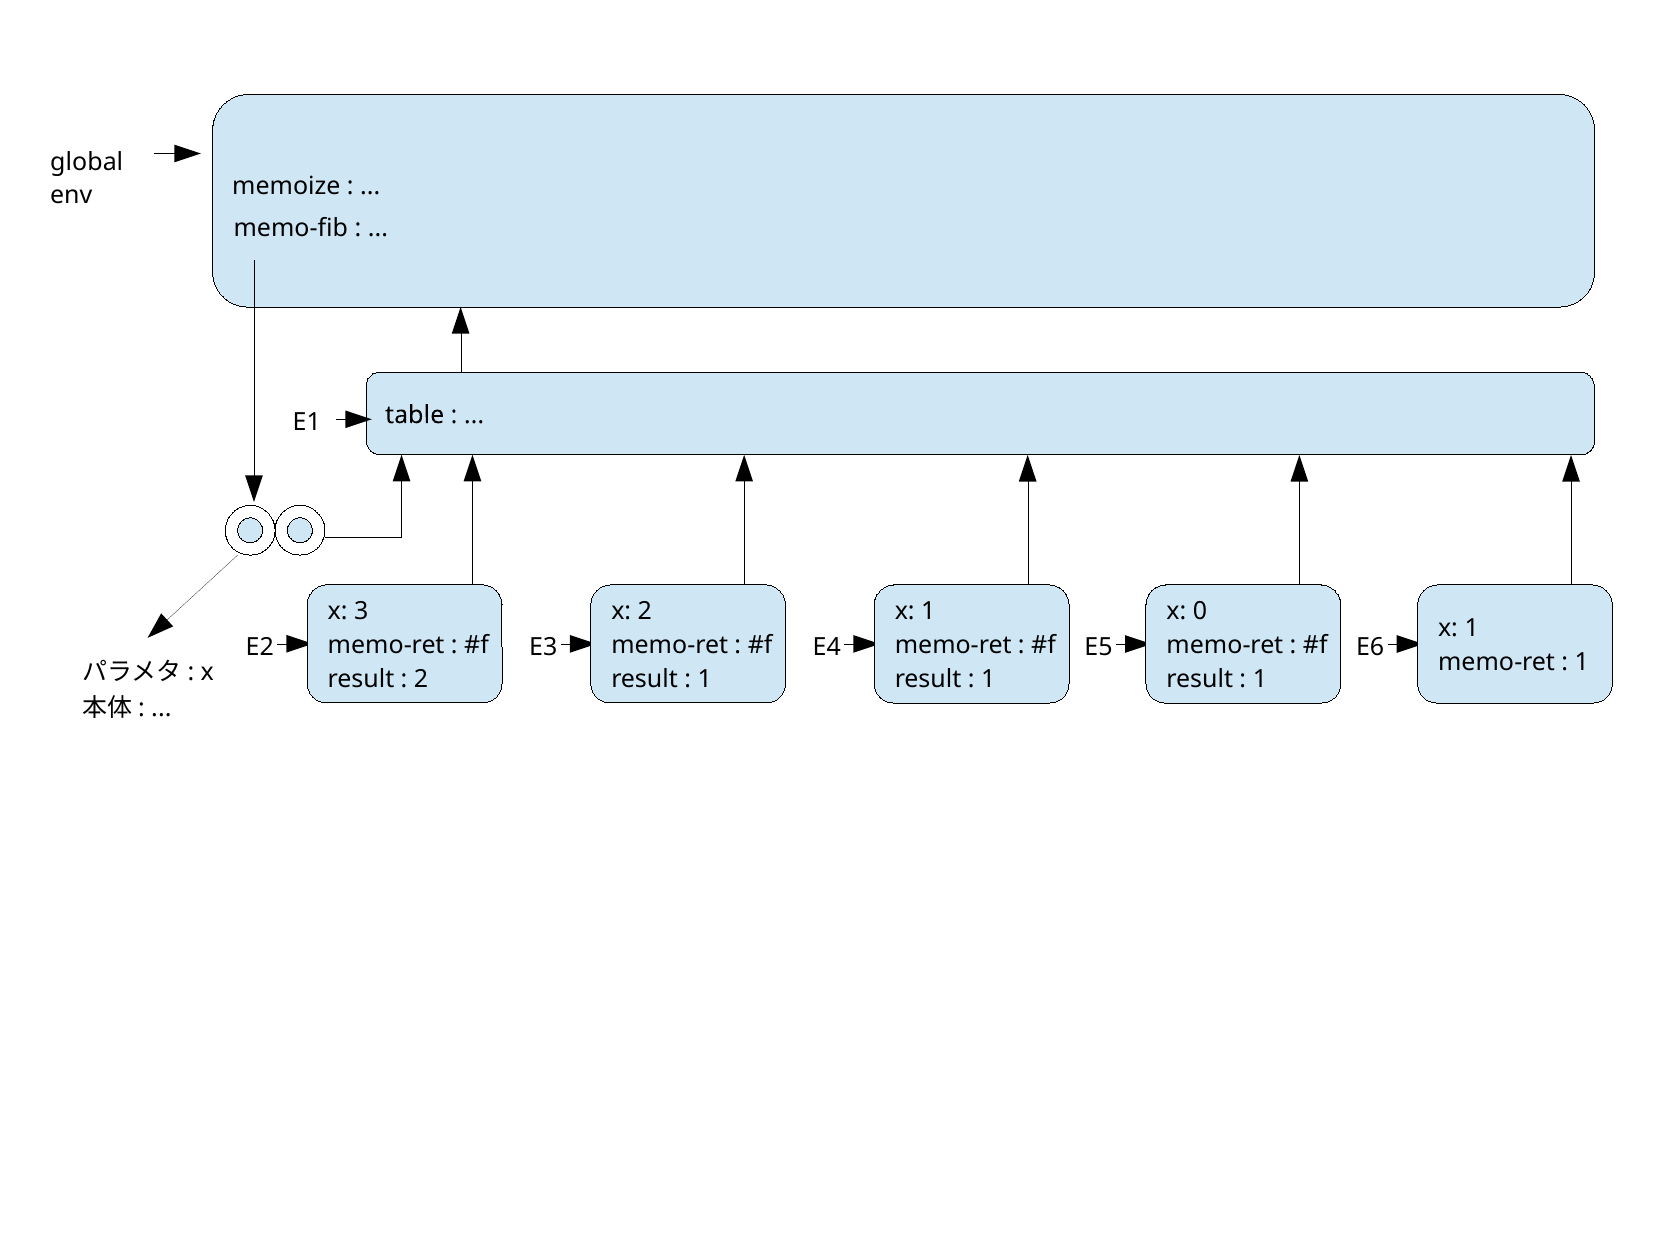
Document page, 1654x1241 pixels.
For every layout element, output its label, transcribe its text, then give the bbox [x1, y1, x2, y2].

text_box E2 [230, 621, 290, 661]
text_box E1 [278, 396, 337, 437]
text_box x: 1 memo-ret : #f result : 1 [874, 584, 1070, 704]
text_box パラメタ : x 本体 : ... [67, 643, 308, 709]
text_box memo-fib : ... [218, 202, 403, 243]
text_box table : ... [366, 372, 1595, 455]
text_box E4 [797, 621, 857, 662]
text_box [212, 94, 1595, 308]
text_box x: 3 memo-ret : #f result : 2 [307, 584, 503, 703]
text_box memoize : ... [217, 160, 394, 201]
text_box x: 2 memo-ret : #f result : 1 [590, 584, 786, 703]
text_box E5 [1069, 621, 1129, 662]
text_box [225, 505, 325, 556]
text_box E3 [514, 621, 573, 662]
text_box E6 [1341, 621, 1400, 662]
text_box global env [35, 135, 139, 201]
text_box x: 1 memo-ret : 1 [1417, 584, 1613, 704]
text_box x: 0 memo-ret : #f result : 1 [1145, 584, 1341, 704]
